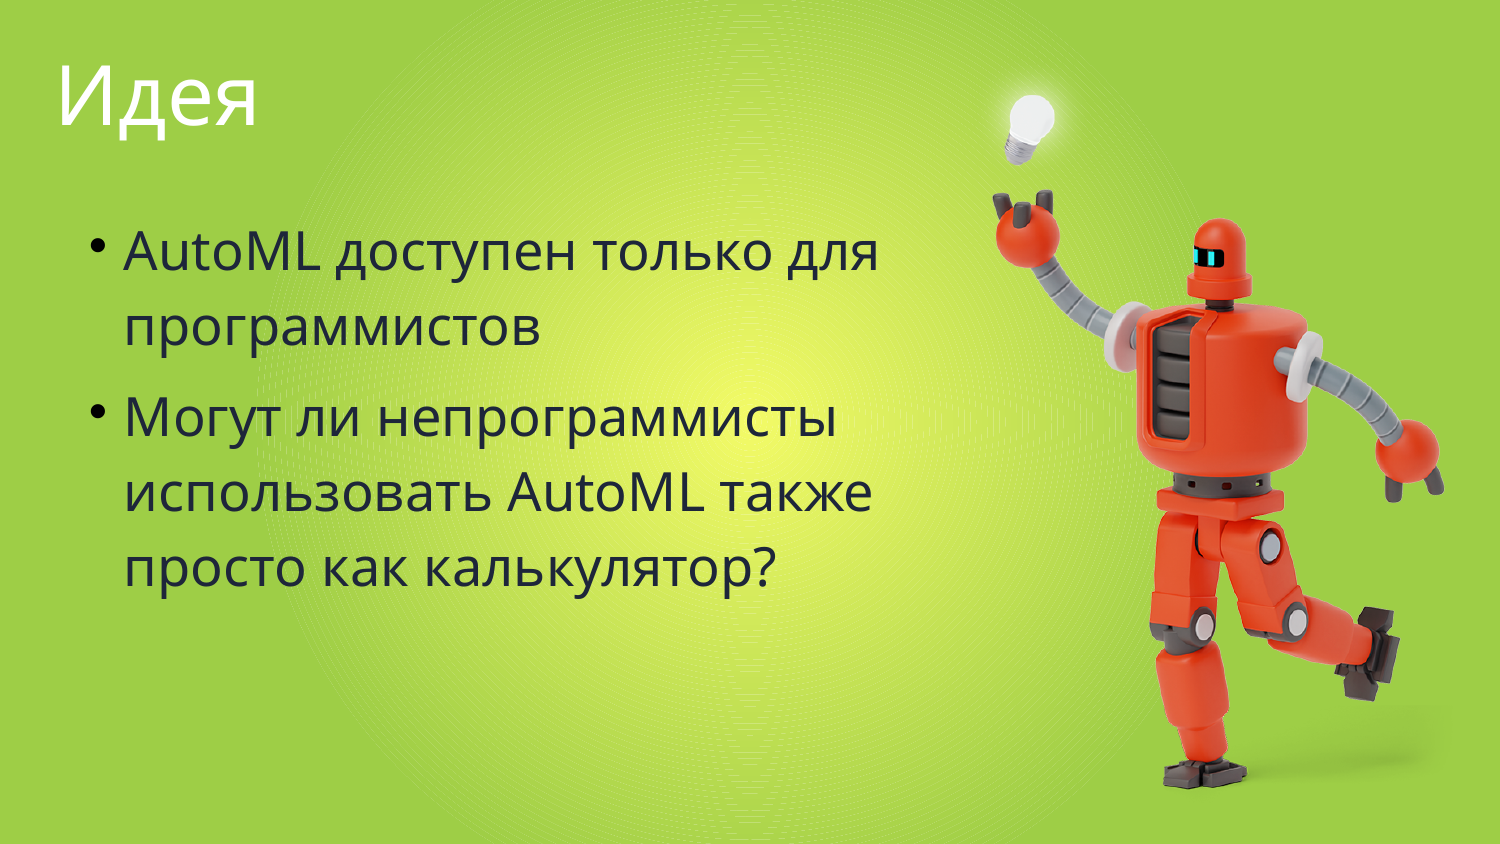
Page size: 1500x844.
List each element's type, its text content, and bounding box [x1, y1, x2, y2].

picture [992, 189, 1453, 804]
text_box AutoML доступен только для программистов Могут ли непрограммисты использовать AutoML также просто как калькулятор? [88, 206, 932, 270]
text_box Идея [40, 34, 543, 147]
picture [974, 58, 1090, 175]
